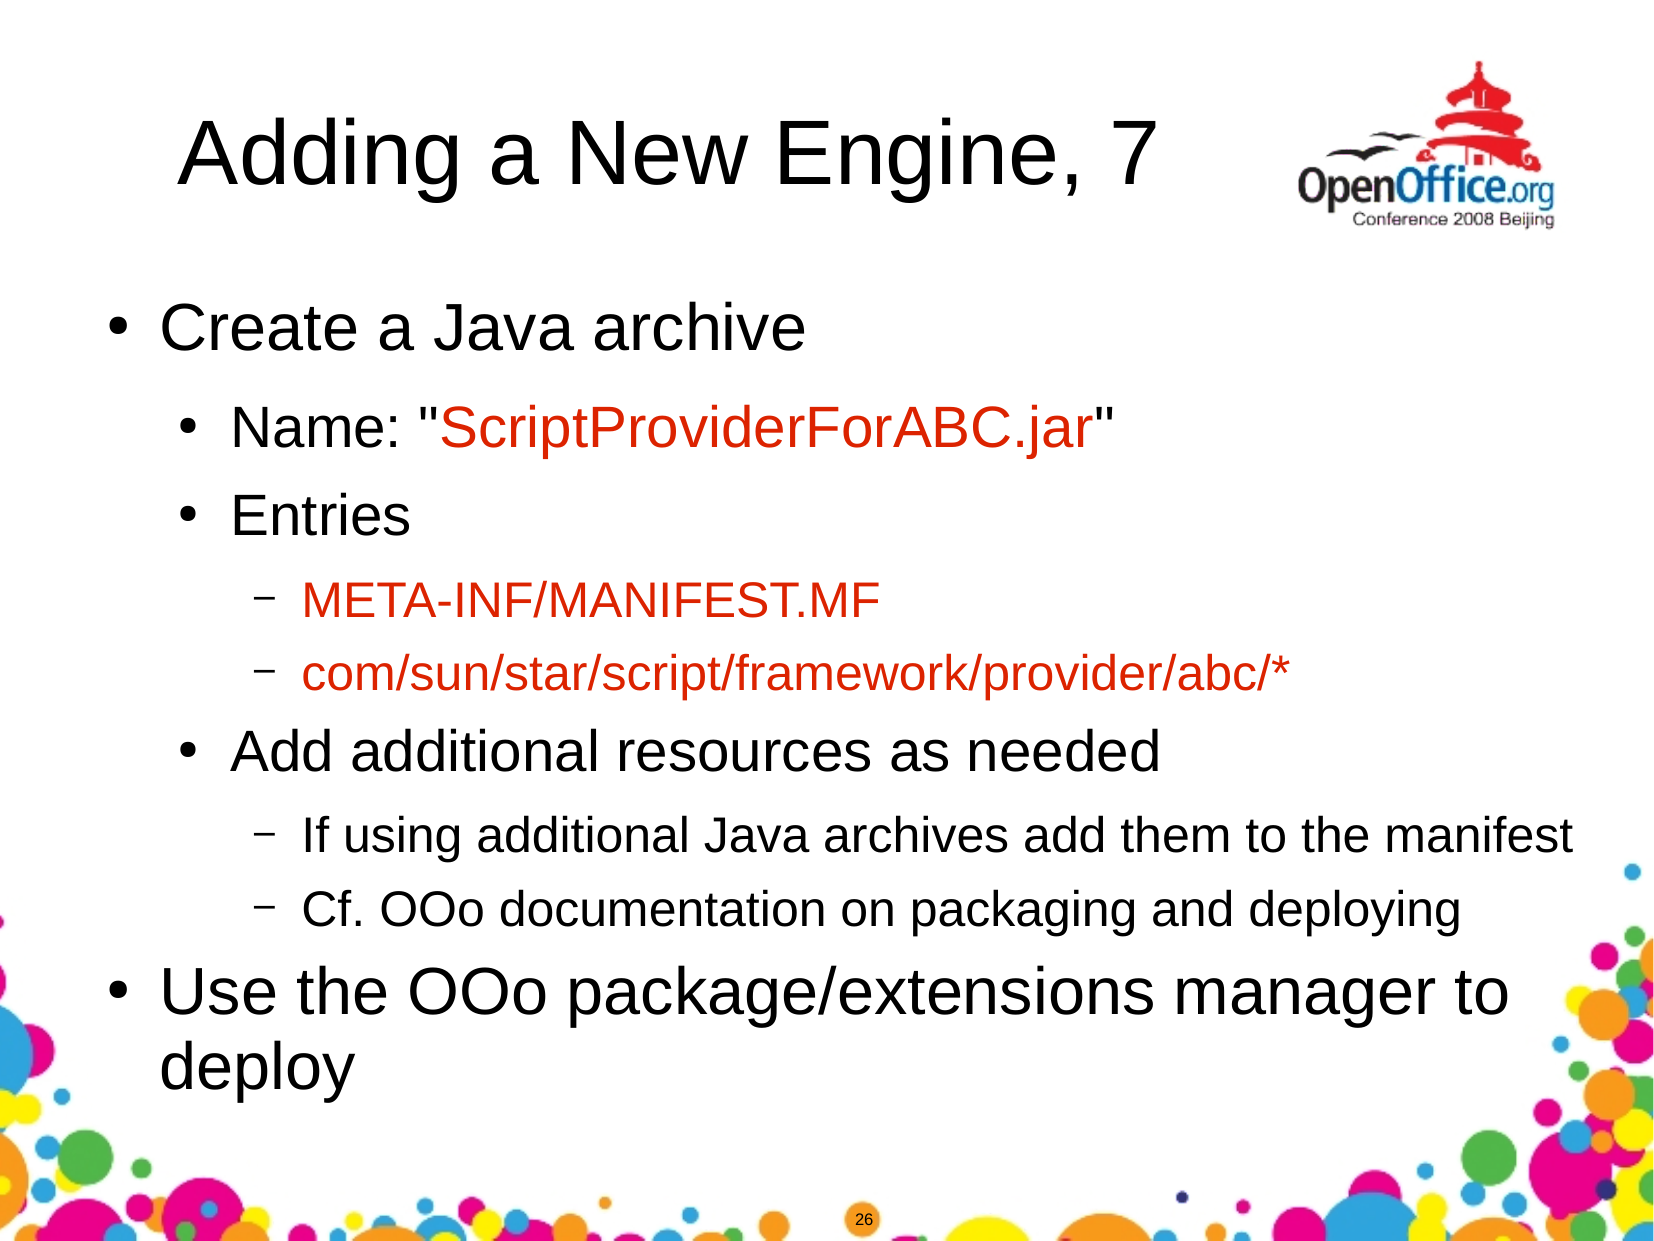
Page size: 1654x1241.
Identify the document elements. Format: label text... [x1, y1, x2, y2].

list Create a Java archive Name: "ScriptProviderForABC.jar" Entries META-INF/MANIFEST.MF com/sun/star/script/framework/provider/abc/* Add additional resources as needed If using additional Java archives add them to the manifest Cf. OOo documentation on packaging and deploying Use the OOo package/extensions manager to deploy [88, 290, 1577, 1104]
picture [1285, 51, 1569, 250]
picture [0, 810, 1654, 1241]
title Adding a New Engine, 7 [82, 49, 1258, 257]
